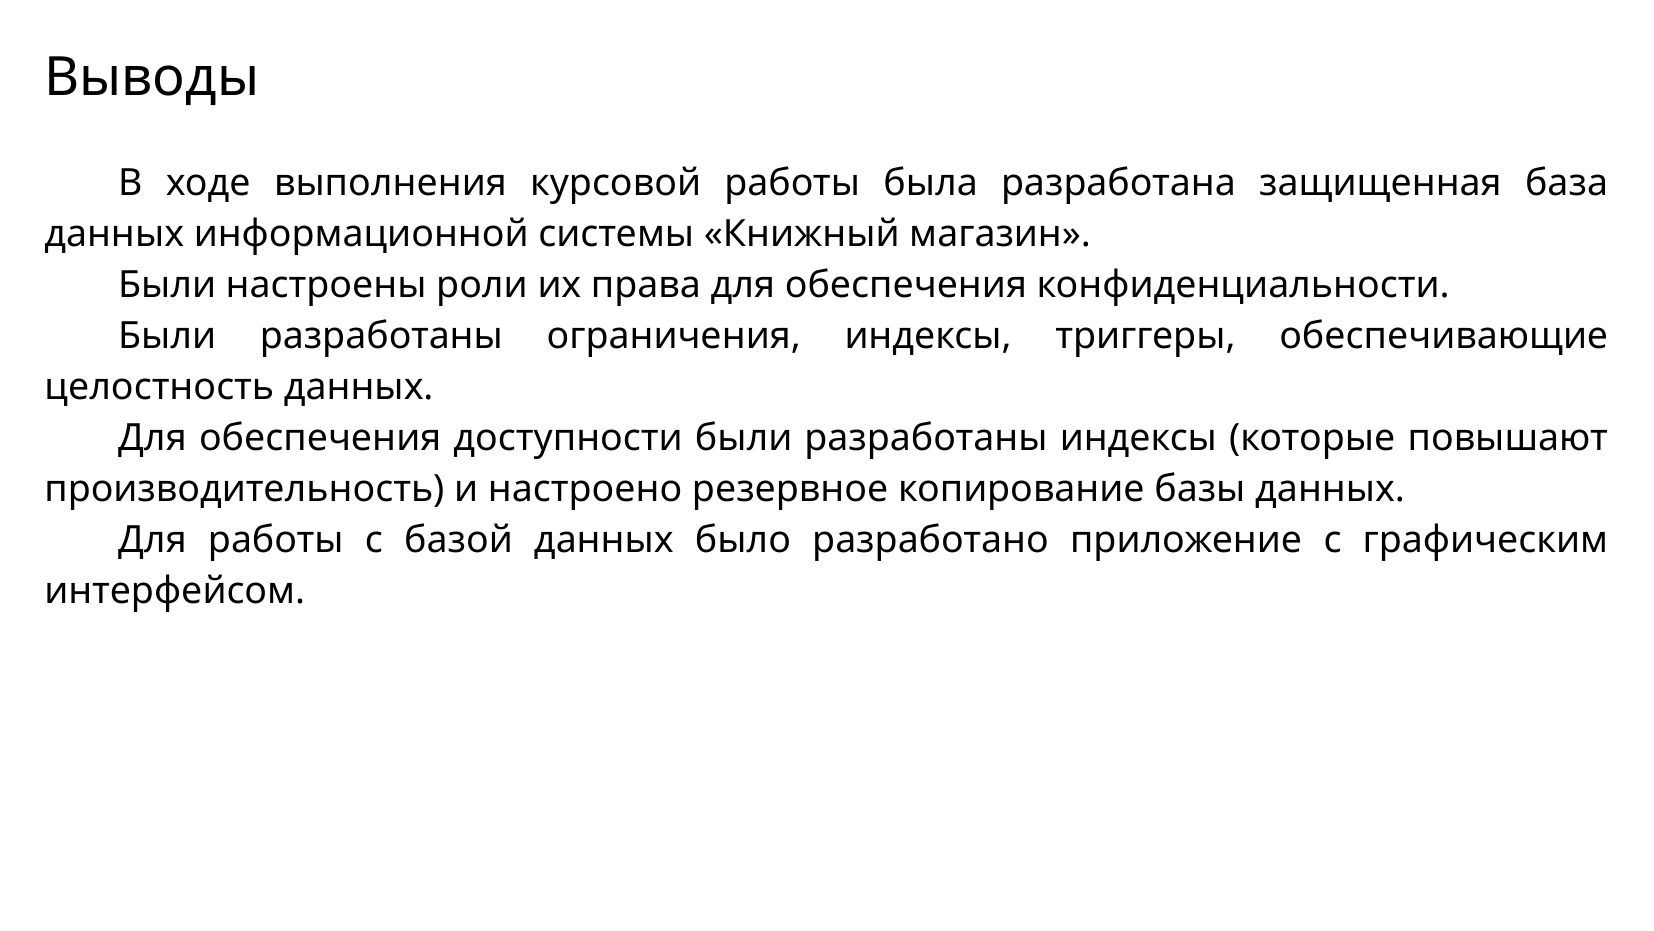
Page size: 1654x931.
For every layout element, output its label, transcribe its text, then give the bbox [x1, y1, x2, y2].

text_box Выводы [29, 29, 1625, 119]
text_box В ходе выполнения курсовой работы была разработана защищенная база данных информационной системы «Книжный магазин». Были настроены роли их права для обеспечения конфиденциальности. Были разработаны ограничения, индексы, триггеры, обеспечивающие целостность данных. Для обеспечения доступности были разработаны индексы (которые повышают производительность) и настроено резервное копирование базы данных. Для работы с базой данных было разработано приложение с графическим интерфейсом. [29, 147, 1625, 837]
